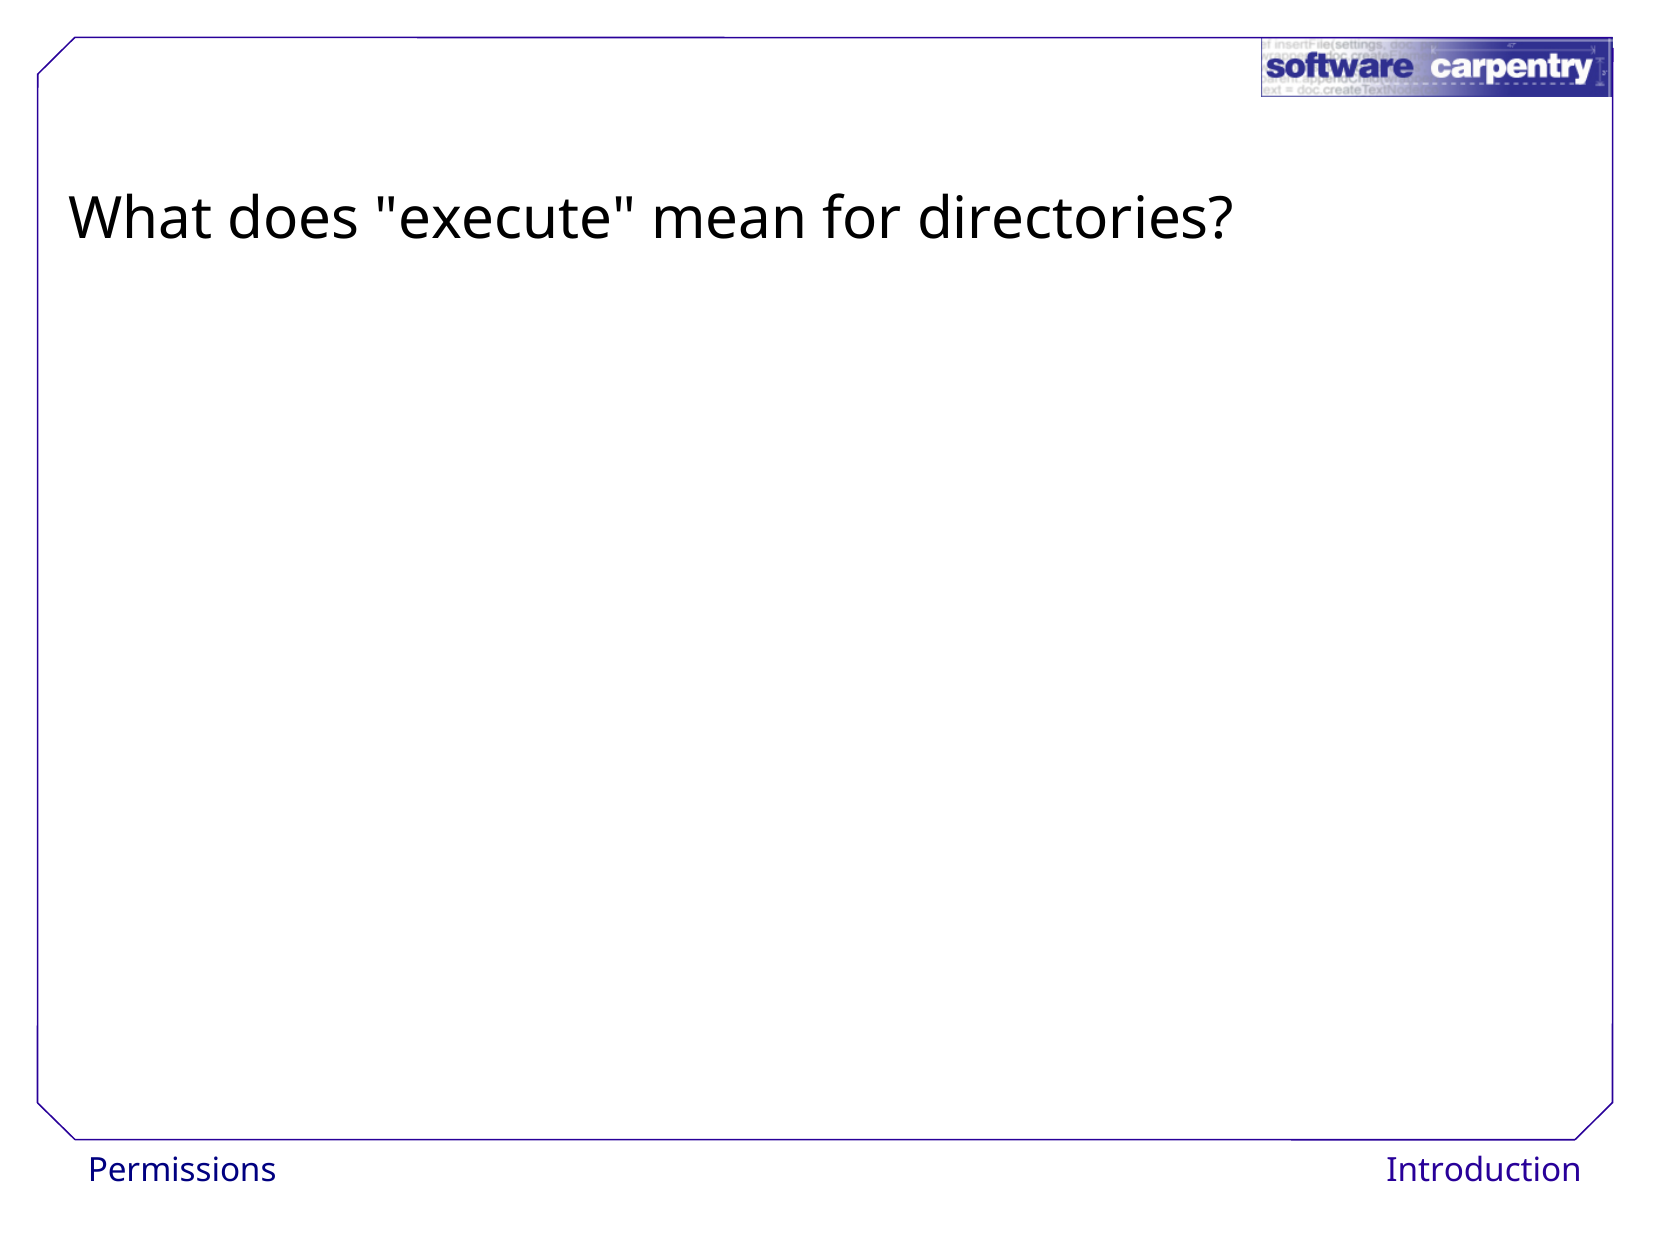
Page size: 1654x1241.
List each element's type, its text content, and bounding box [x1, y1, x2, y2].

text_box What does "execute" mean for directories? [53, 138, 1399, 259]
picture [1261, 39, 1613, 97]
